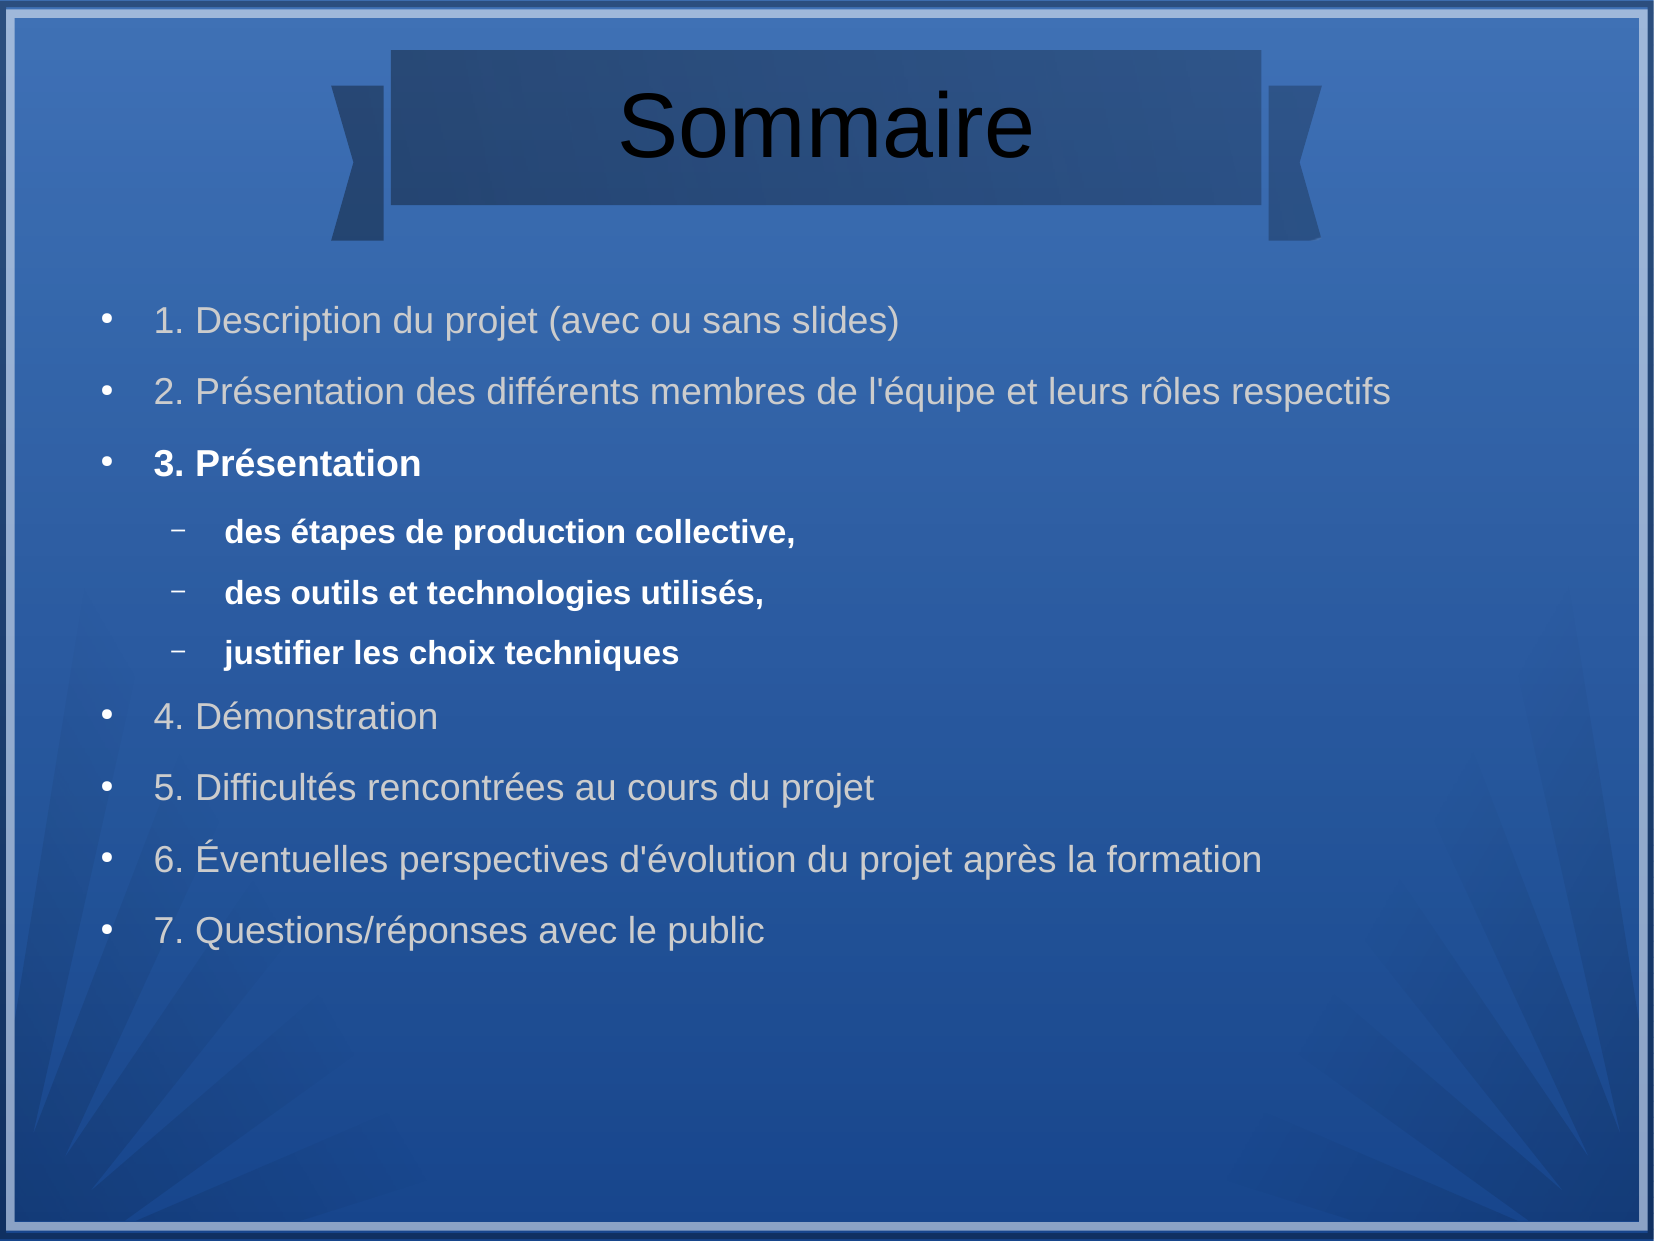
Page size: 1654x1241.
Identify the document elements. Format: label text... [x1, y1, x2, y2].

title Sommaire [389, 47, 1264, 205]
list 1. Description du projet (avec ou sans slides) 2. Présentation des différents membres de l'équipe et leurs rôles respectifs 3. Présentation des étapes de production collective, des outils et technologies utilisés, justifier les choix techniques 4. Démonstration 5. Difficultés rencontrées au cours du projet 6. Éventuelles perspectives d'évolution du projet après la formation 7. Questions/réponses avec le public [82, 299, 1571, 1241]
